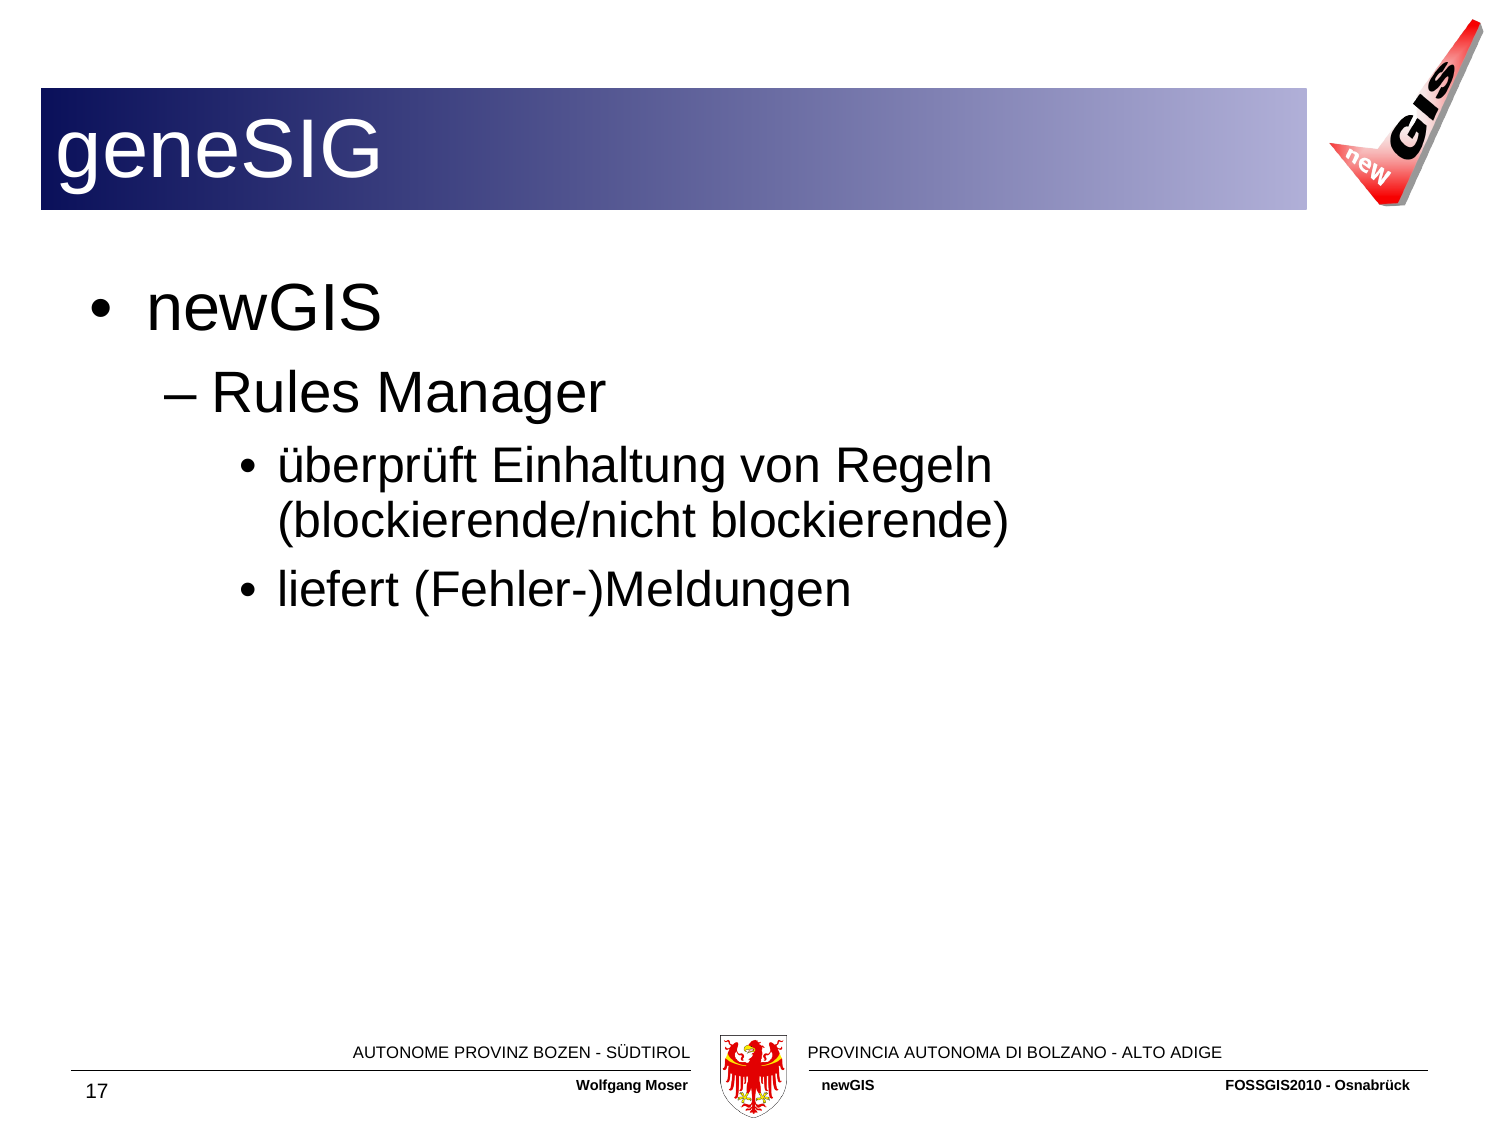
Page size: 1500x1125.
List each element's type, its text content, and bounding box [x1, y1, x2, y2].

picture [1328, 18, 1485, 207]
list newGIS Rules Manager überprüft Einhaltung von Regeln (blockierende/nicht blockierende) liefert (Fehler-)Meldungen [75, 262, 1426, 1006]
picture [720, 1035, 787, 1118]
text_box geneSIG [41, 88, 1307, 210]
